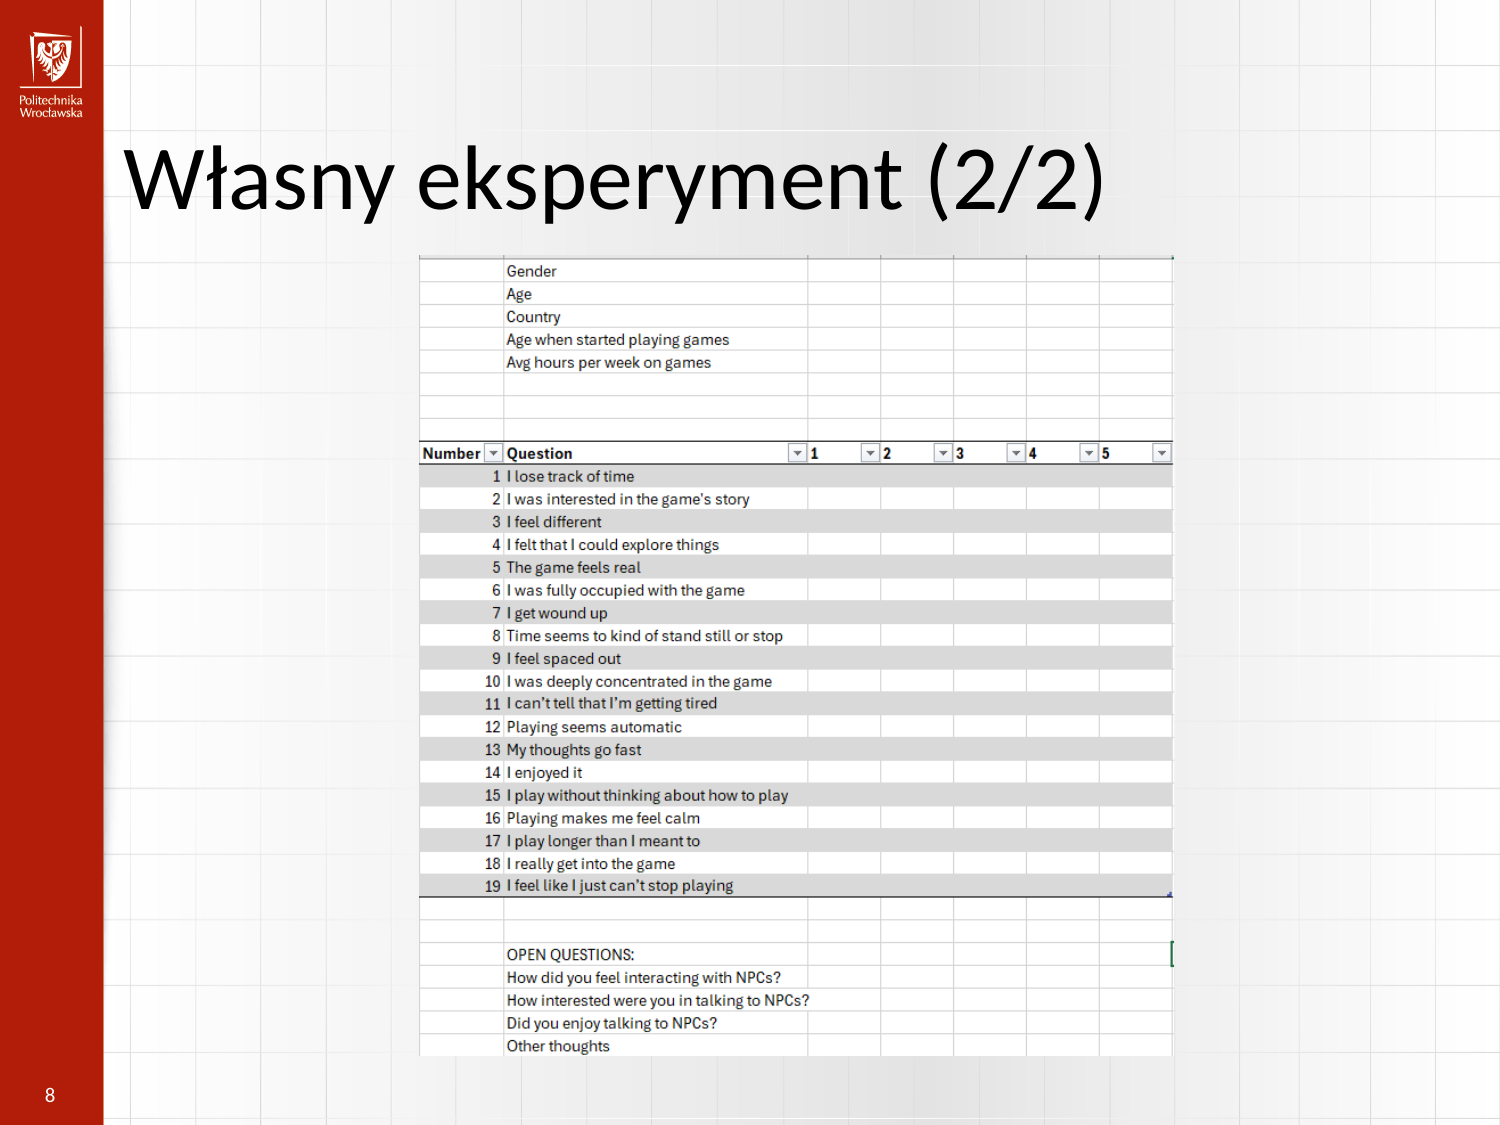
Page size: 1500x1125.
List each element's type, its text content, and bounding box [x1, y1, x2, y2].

list Własny eksperyment (2/2) [123, 101, 1483, 244]
picture [0, 0, 1500, 1125]
